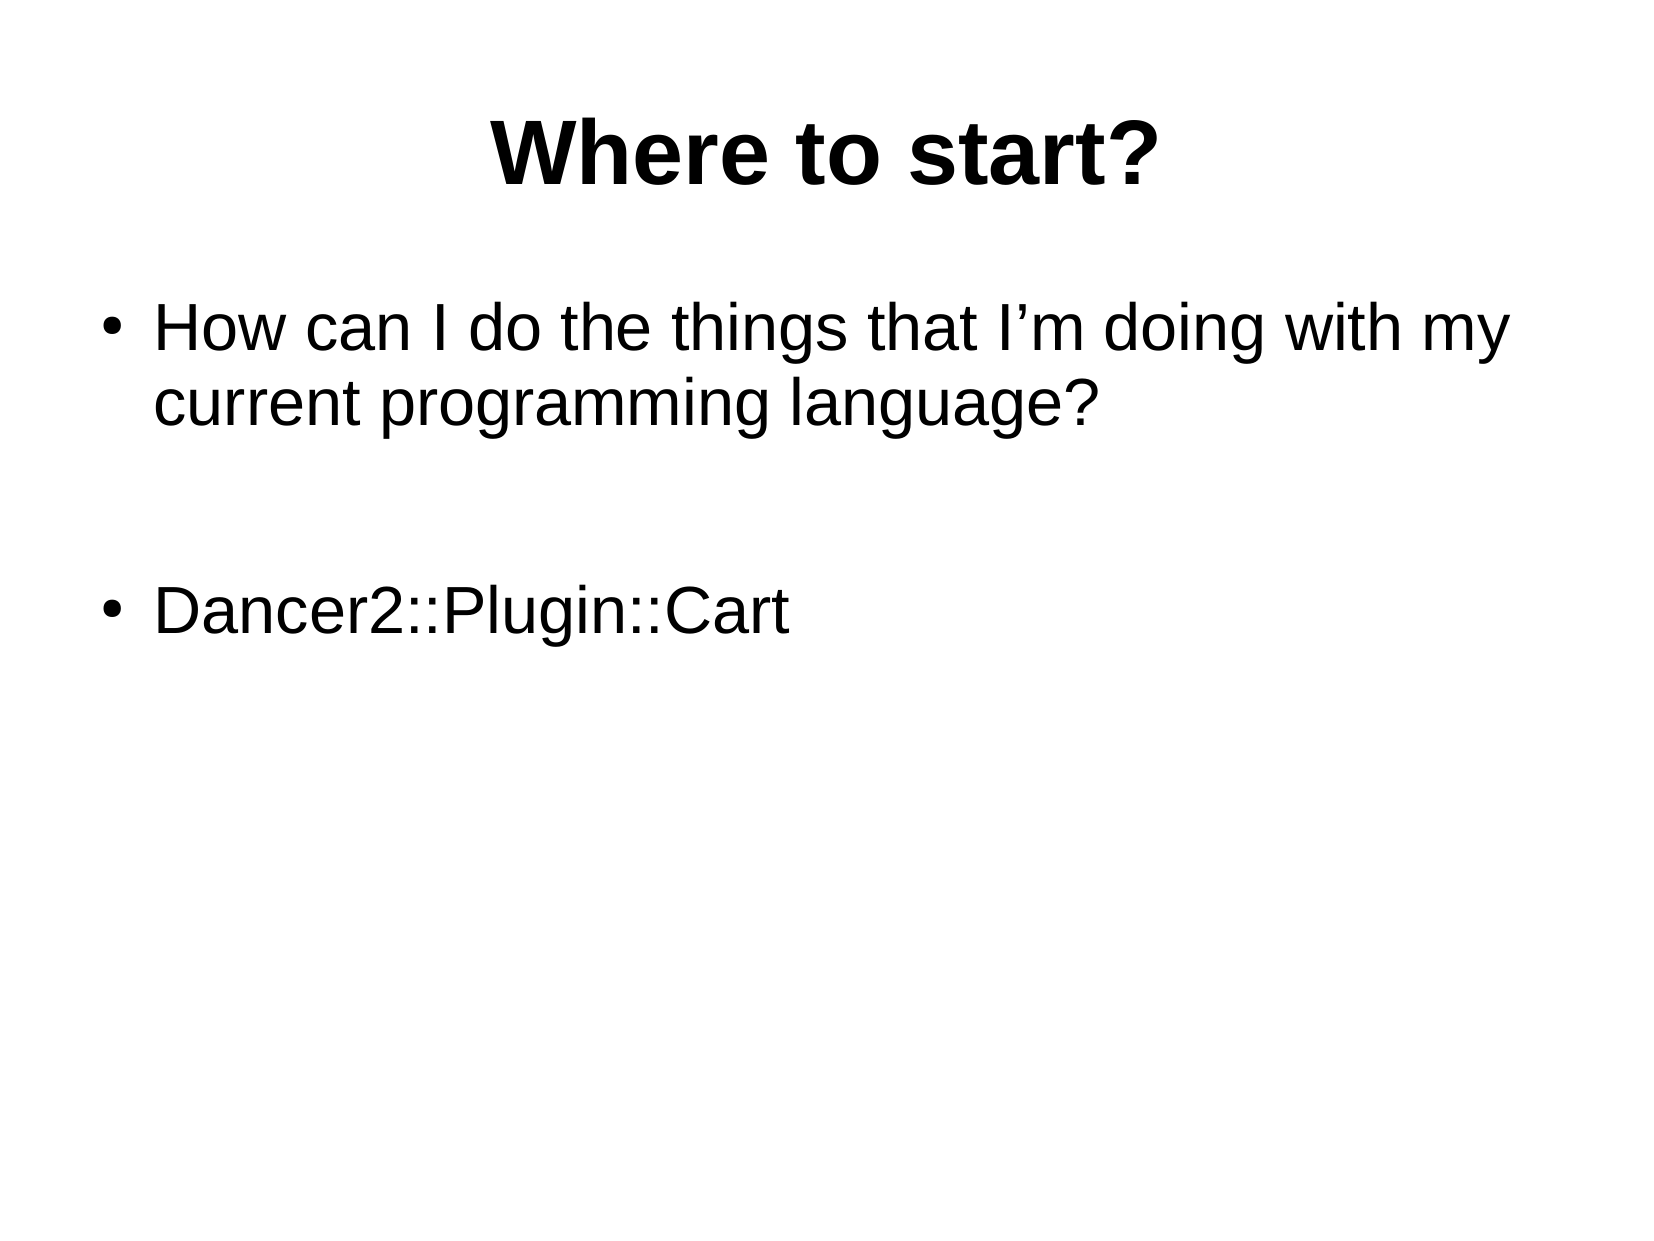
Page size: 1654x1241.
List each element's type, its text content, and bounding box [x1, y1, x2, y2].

title Where to start? [82, 49, 1571, 257]
list How can I do the things that I’m doing with my current programming language? Dancer2::Plugin::Cart [82, 290, 1571, 1010]
